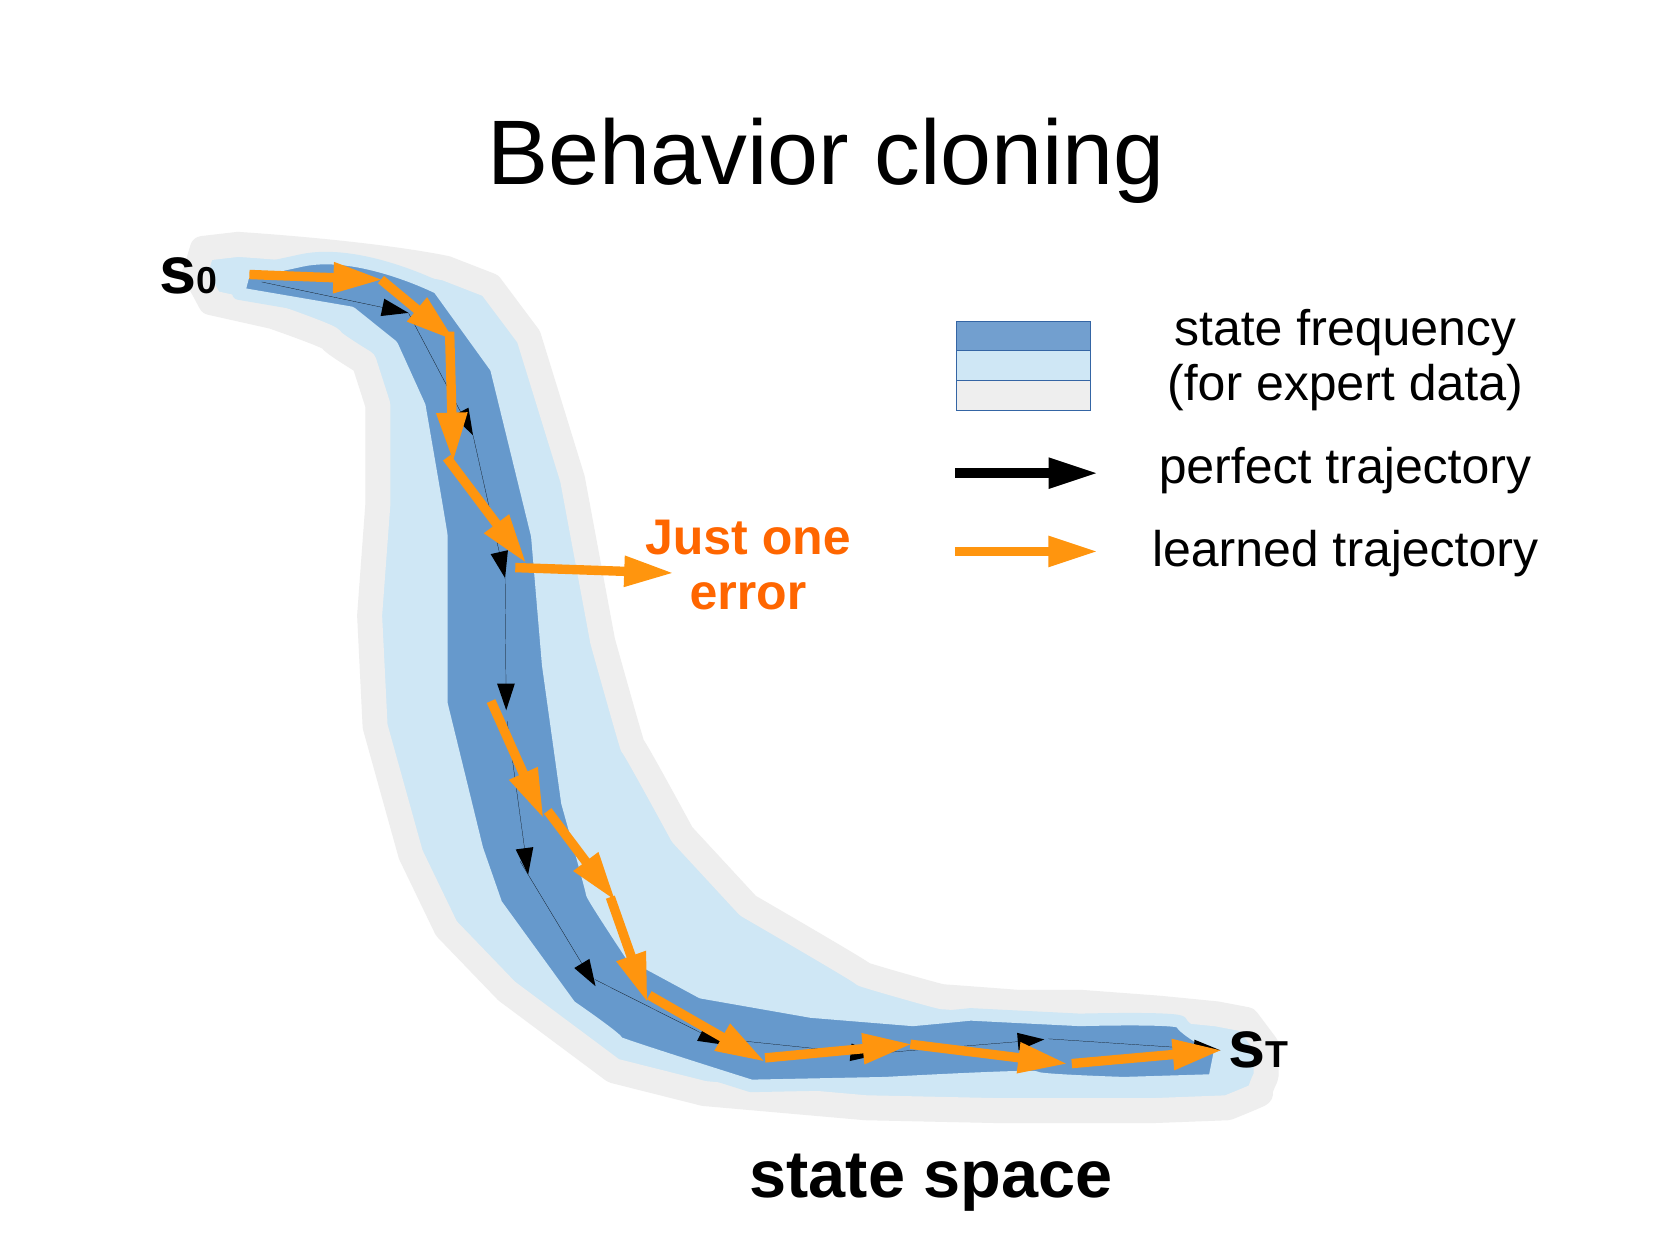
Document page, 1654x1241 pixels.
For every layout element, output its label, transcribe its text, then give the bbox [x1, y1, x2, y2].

text_box state frequency (for expert data) [1117, 299, 1573, 410]
text_box [279, 257, 1228, 1109]
text_box sT [1228, 969, 1348, 1120]
text_box state space [749, 1024, 1206, 1241]
text_box [279, 281, 413, 315]
text_box perfect trajectory [1117, 410, 1573, 492]
title Behavior cloning [82, 49, 1571, 257]
text_box s0 [159, 195, 279, 346]
text_box [416, 326, 446, 381]
text_box [956, 321, 1091, 411]
text_box learned trajectory [1117, 492, 1573, 605]
text_box [498, 544, 506, 551]
text_box Just one error [630, 509, 866, 621]
text_box [517, 790, 701, 1032]
text_box [454, 428, 487, 502]
